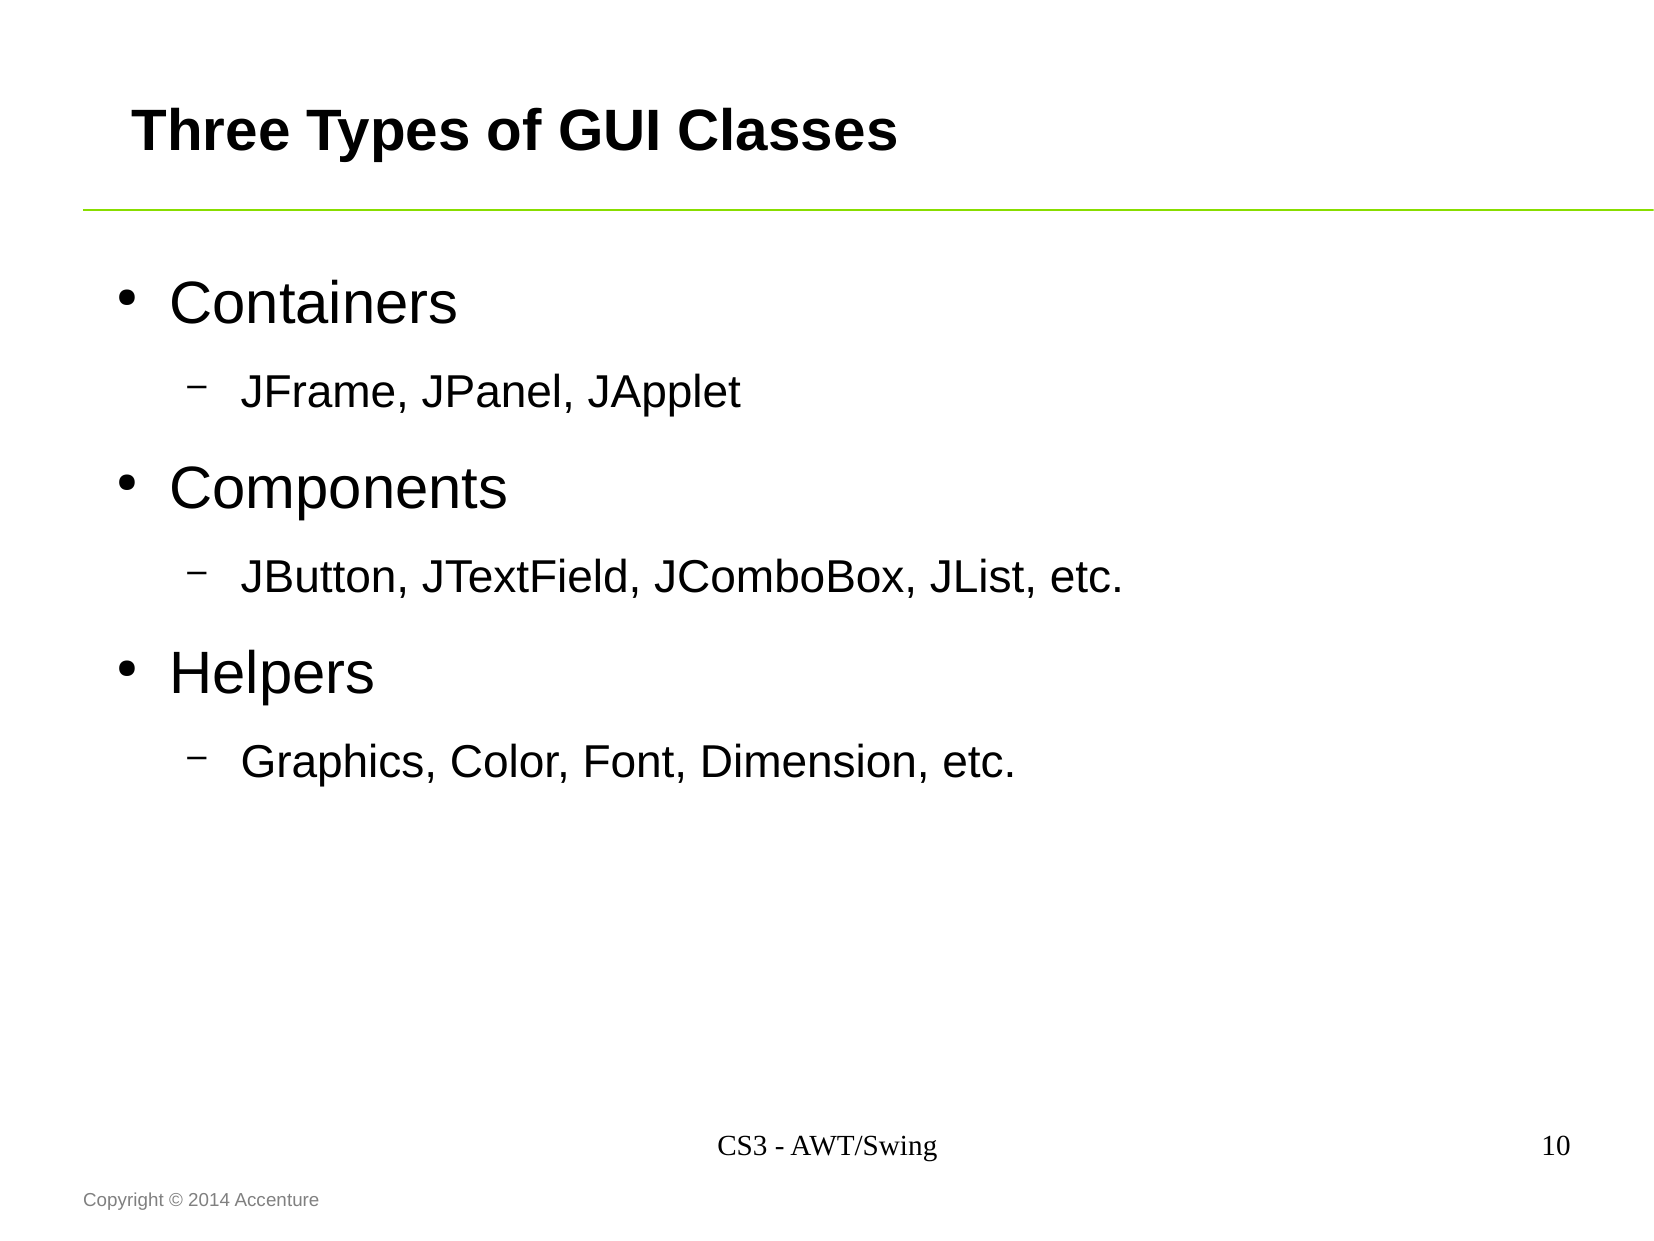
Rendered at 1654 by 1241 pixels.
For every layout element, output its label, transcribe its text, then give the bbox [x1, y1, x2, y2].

title Three Types of GUI Classes [81, 56, 1654, 199]
list Containers JFrame, JPanel, JApplet Components JButton, JTextField, JComboBox, JList, etc. Helpers Graphics, Color, Font, Dimension, etc. [84, 255, 1573, 1166]
